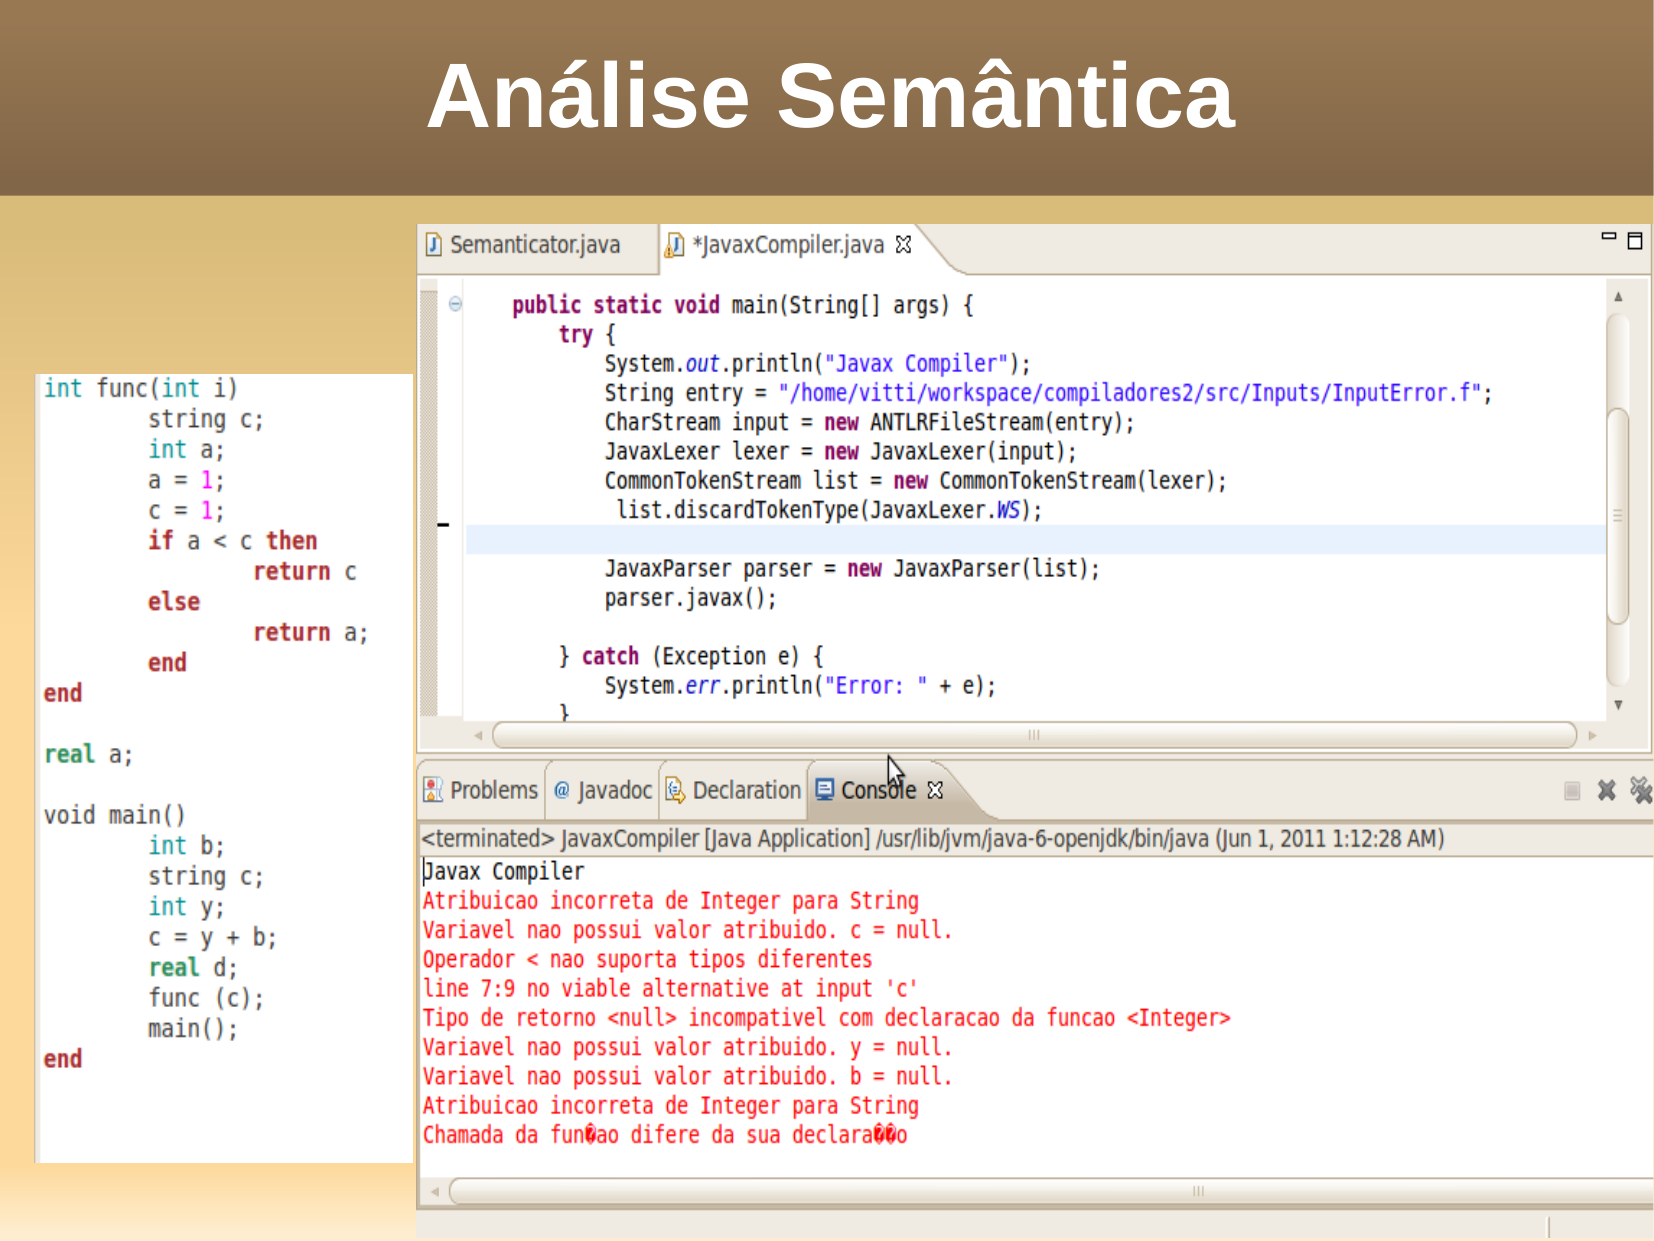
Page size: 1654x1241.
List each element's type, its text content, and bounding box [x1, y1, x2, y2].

title Análise Semântica [86, 0, 1576, 193]
picture [0, 0, 1654, 1241]
